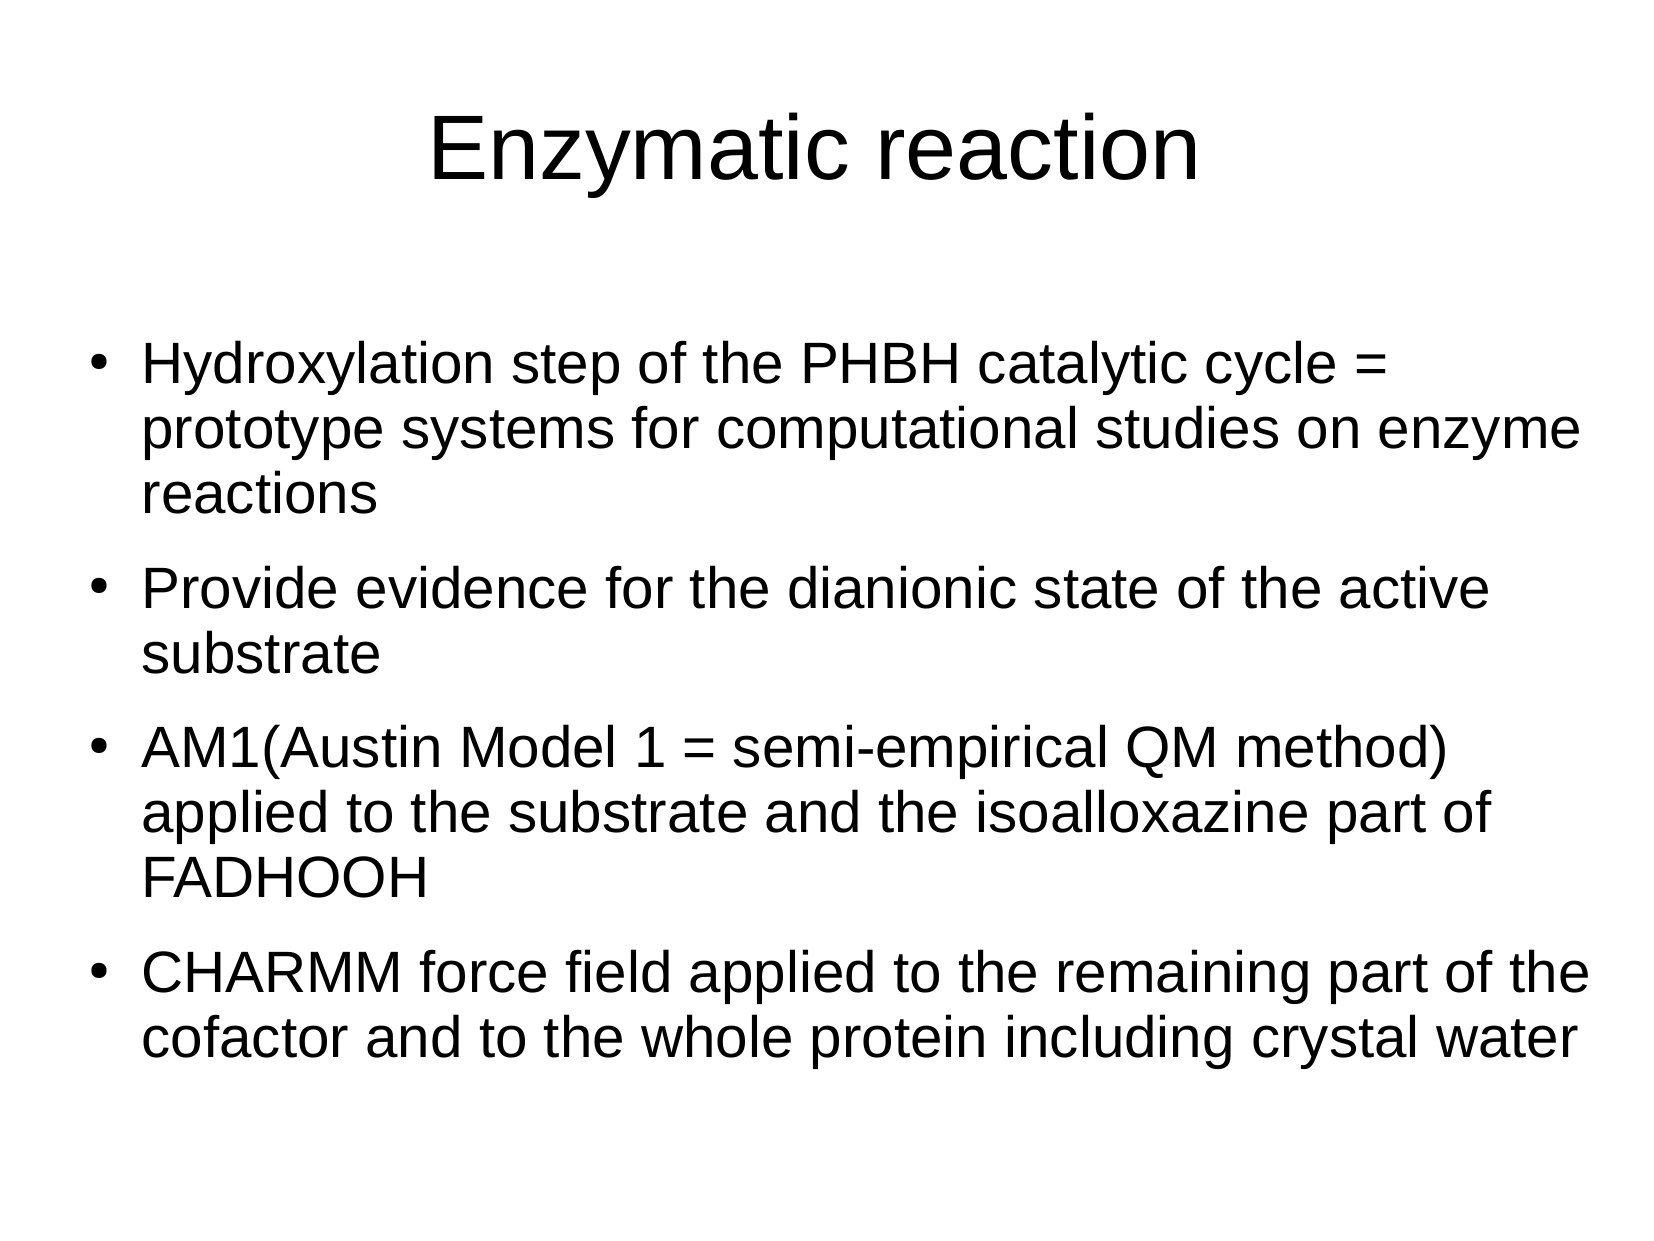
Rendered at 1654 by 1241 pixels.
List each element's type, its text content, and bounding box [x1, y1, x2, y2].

list Hydroxylation step of the PHBH catalytic cycle = prototype systems for computational studies on enzyme reactions Provide evidence for the dianionic state of the active substrate AM1(Austin Model 1 = semi-empirical QM method) applied to the substrate and the isoalloxazine part of FADHOOH CHARMM force field applied to the remaining part of the cofactor and to the whole protein including crystal water [70, 330, 1619, 1241]
title Enzymatic reaction [70, 23, 1560, 272]
